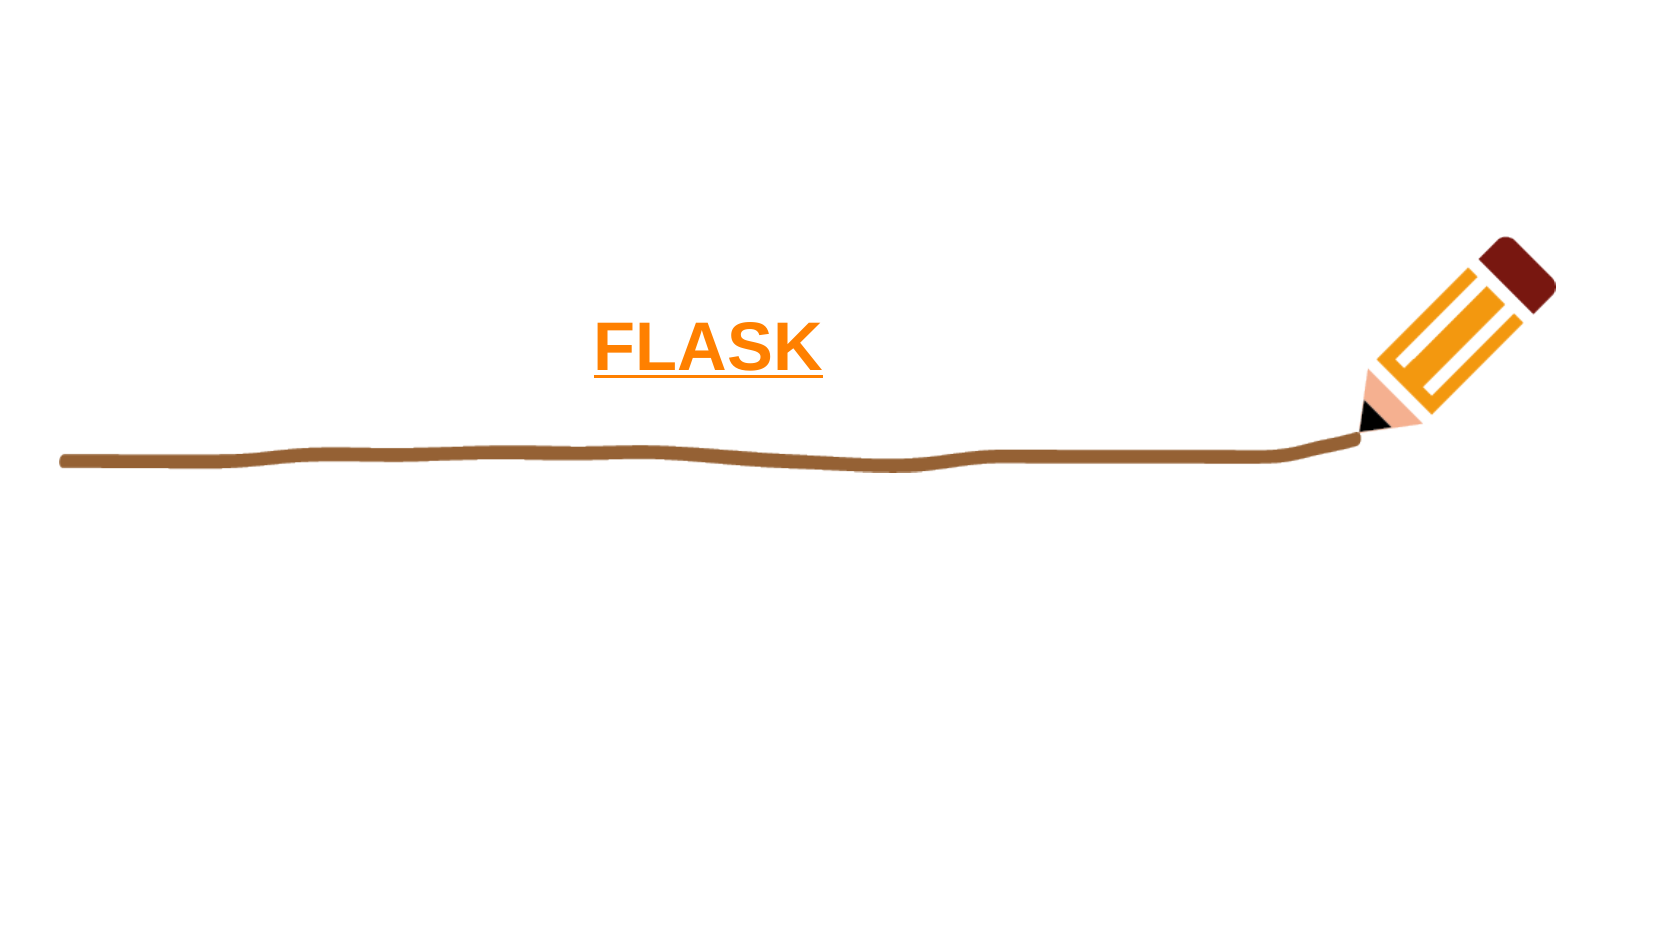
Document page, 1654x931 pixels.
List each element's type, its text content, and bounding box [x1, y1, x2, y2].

picture [59, 236, 1556, 473]
title FLASK [88, 265, 1329, 429]
